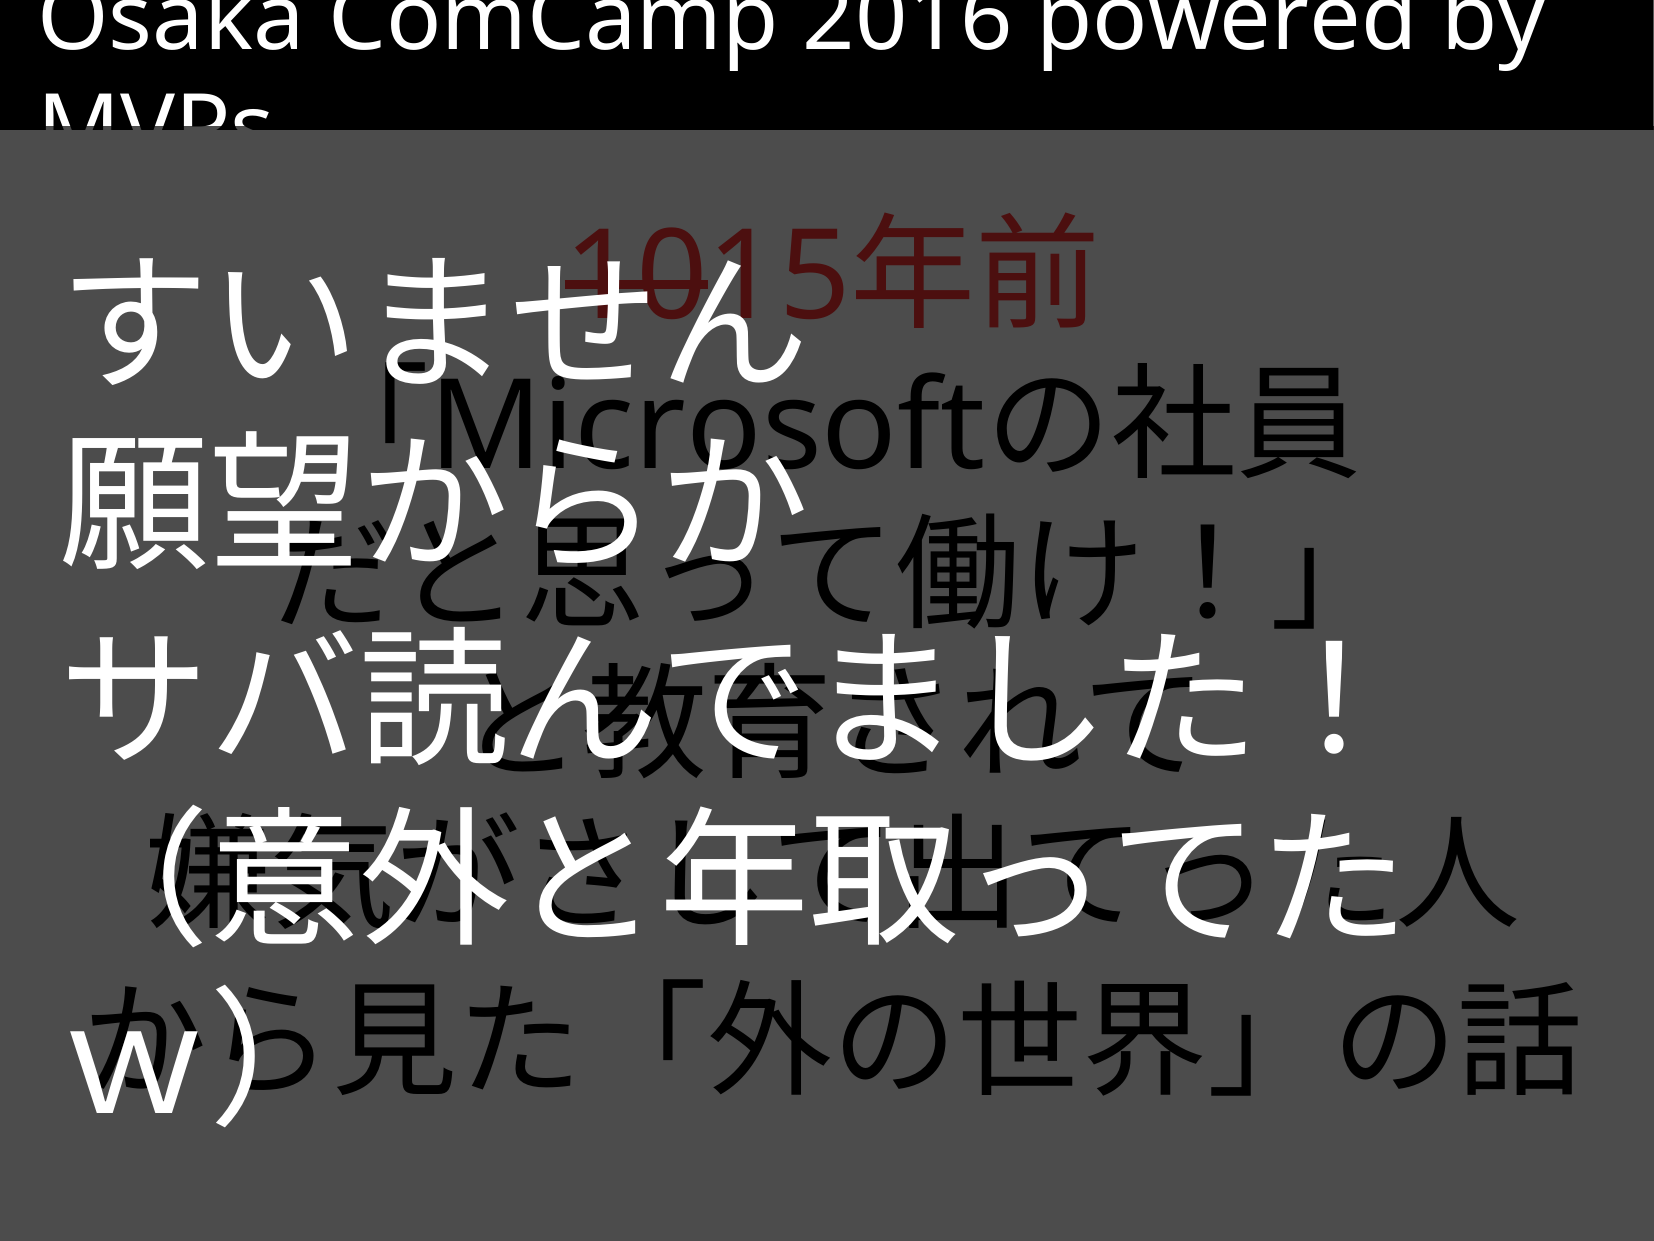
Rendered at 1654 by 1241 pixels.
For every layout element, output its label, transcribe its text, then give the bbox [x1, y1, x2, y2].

list すいません 願望からか サバ読んでました！ （意外と年取ってたｗ） [0, 126, 1654, 1241]
title Osaka ComCamp 2016 powered by MVPs [22, 2, 1653, 126]
